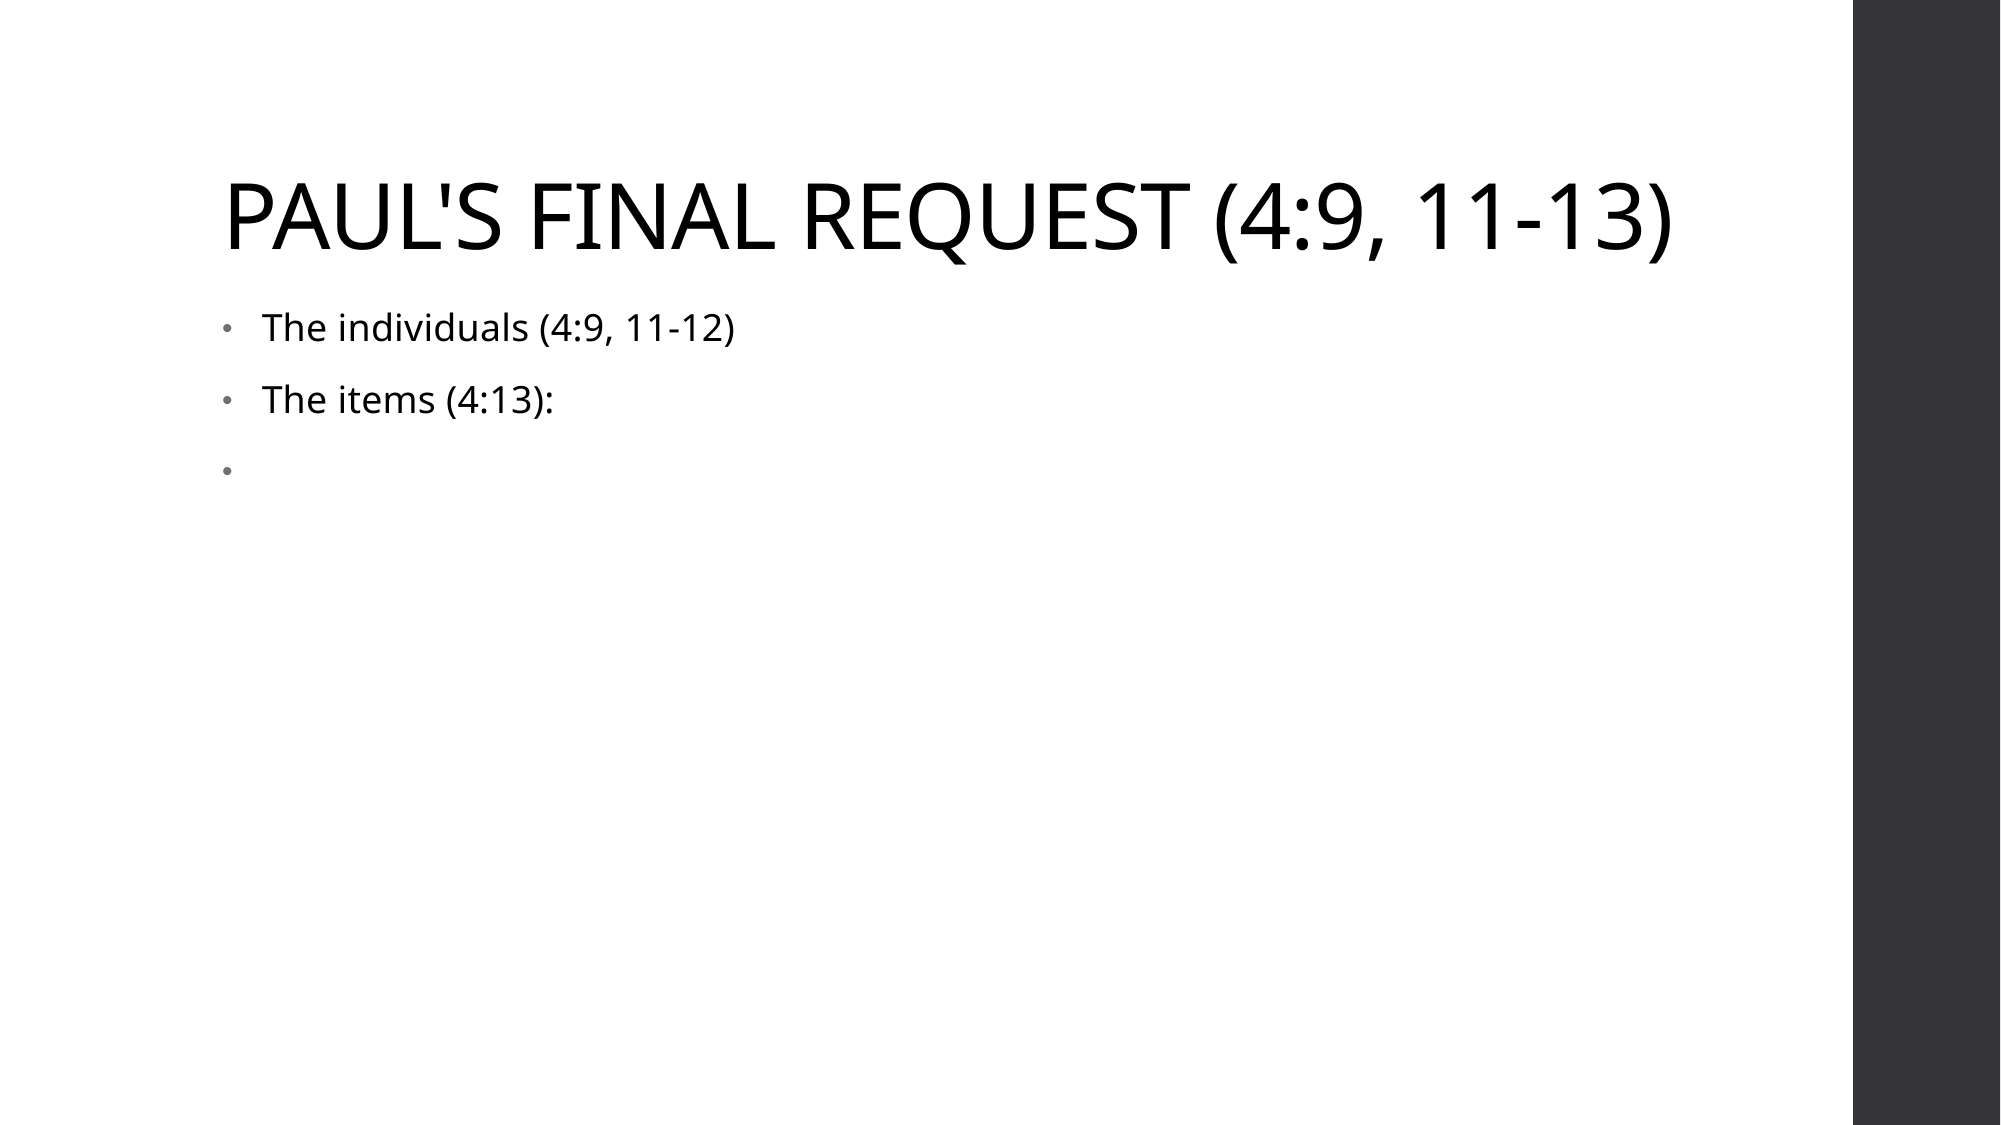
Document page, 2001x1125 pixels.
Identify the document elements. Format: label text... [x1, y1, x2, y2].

list The individuals (4:9, 11-12) The items (4:13): [206, 299, 1617, 1014]
title PAUL'S FINAL REQUEST (4:9, 11-13) [206, 60, 1797, 278]
